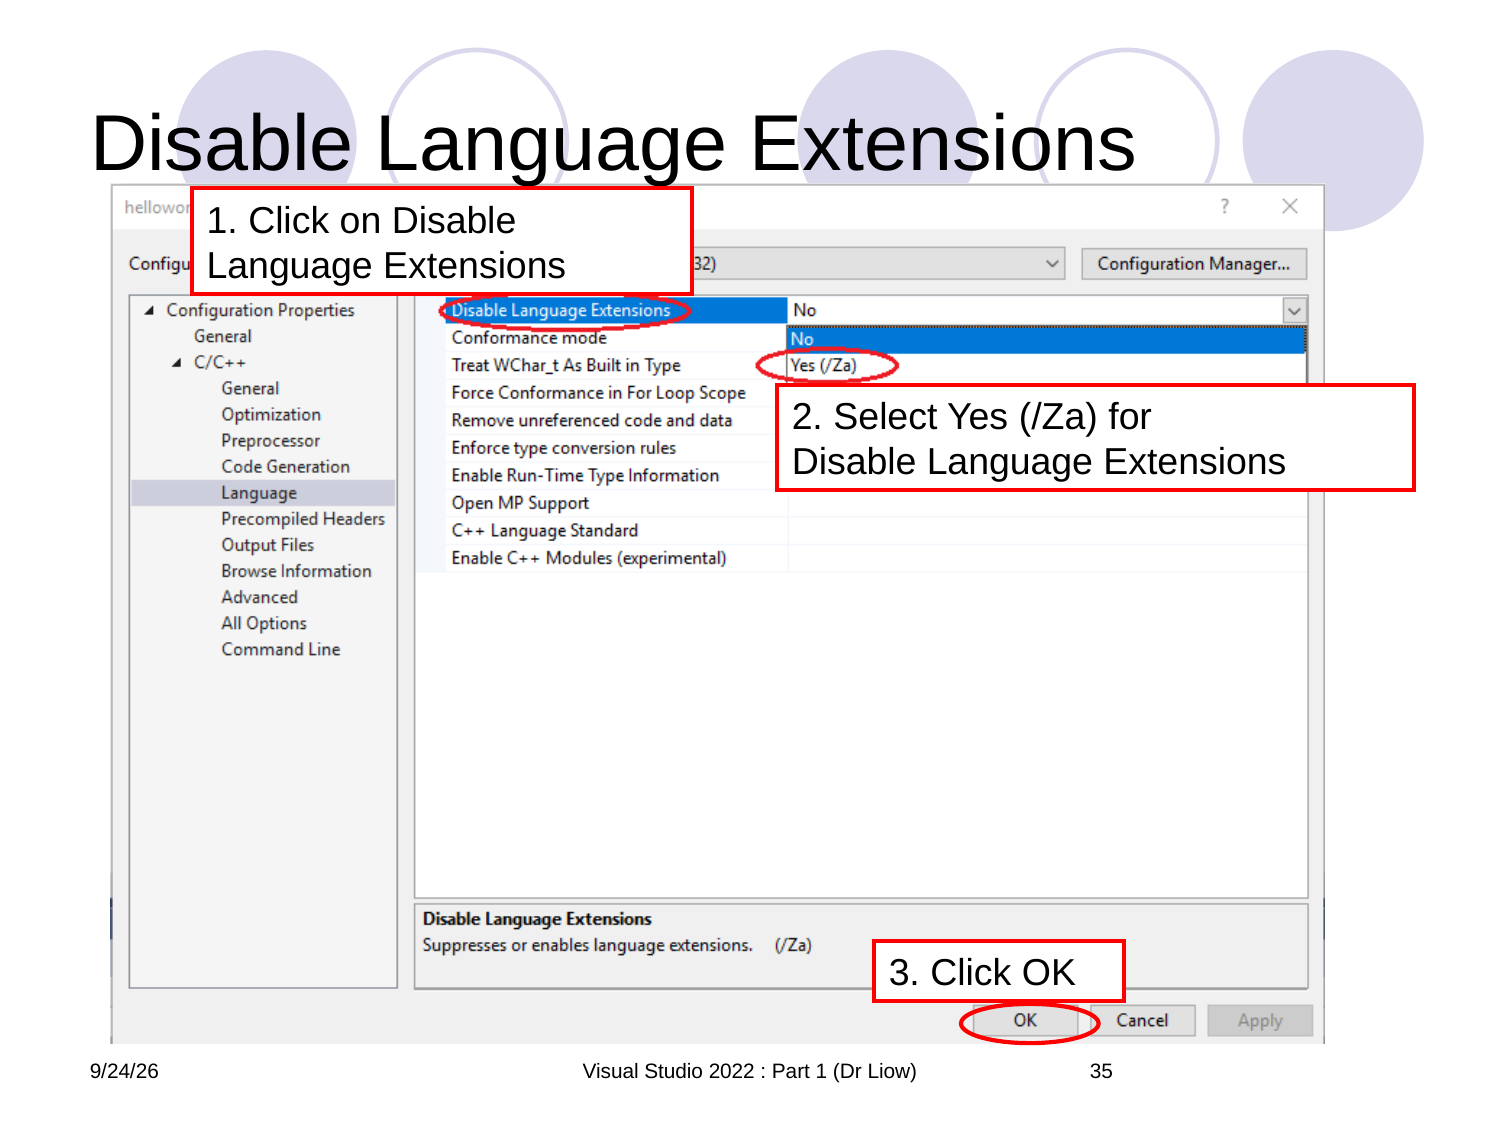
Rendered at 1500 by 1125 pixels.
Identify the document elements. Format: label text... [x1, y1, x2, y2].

text_box 3. Click OK [873, 940, 1124, 1002]
text_box 1/11/22 [74, 1049, 426, 1101]
text_box <number> [1074, 1049, 1426, 1101]
text_box 1. Click on Disable Language Extensions [191, 188, 692, 294]
picture [964, 1006, 1096, 1041]
text_box 2. Select Yes (/Za) for Disable Language Extensions [777, 384, 1414, 491]
picture [110, 233, 1325, 1044]
text_box Visual Studio 2022 : Part 1 (Dr Liow) [512, 1049, 988, 1101]
title Disable Language Extensions [75, 45, 1426, 233]
